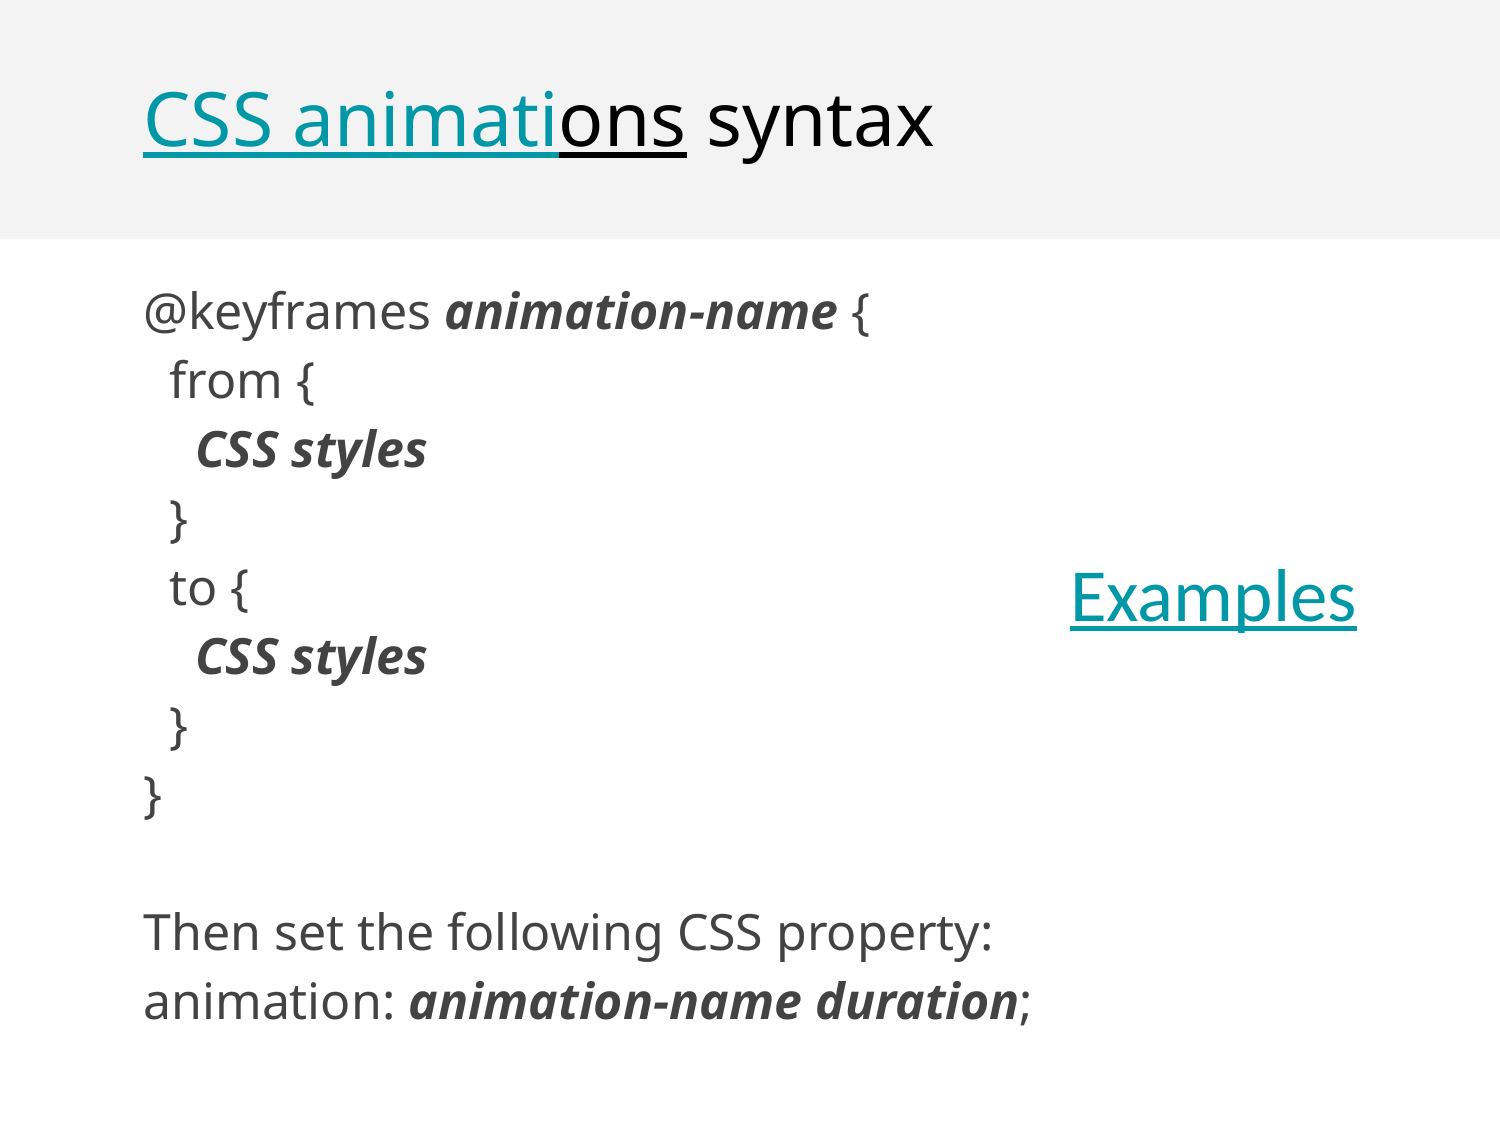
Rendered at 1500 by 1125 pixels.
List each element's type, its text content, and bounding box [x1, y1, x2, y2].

title CSS animations syntax [128, 56, 1372, 183]
text_box Examples [1009, 521, 1418, 662]
list @keyframes animation-name { from { CSS styles } to { CSS styles } } Then set the following CSS property: animation: animation-name duration; [128, 255, 1372, 1063]
